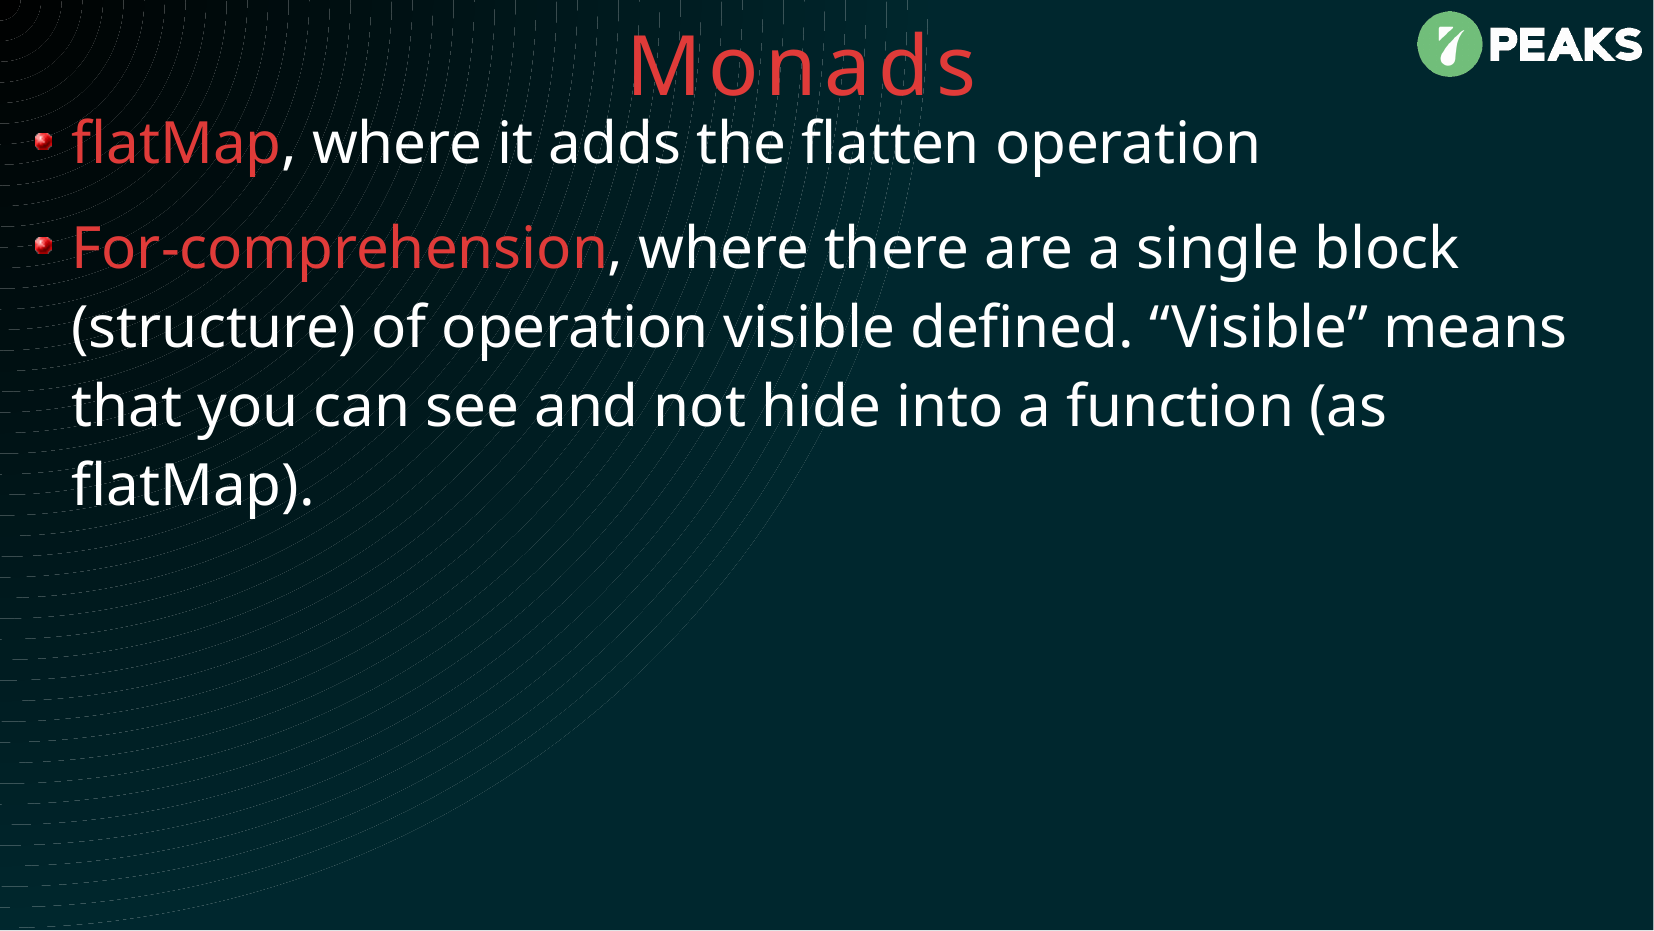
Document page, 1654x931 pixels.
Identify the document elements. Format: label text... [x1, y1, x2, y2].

text_box flatMap, where it adds the flatten operation For-comprehension, where there are a single block (structure) of operation visible defined. “Visible” means that you can see and not hide into a function (as flatMap). [21, 94, 1630, 931]
text_box Monads [611, 0, 1043, 94]
picture [1417, 11, 1642, 77]
